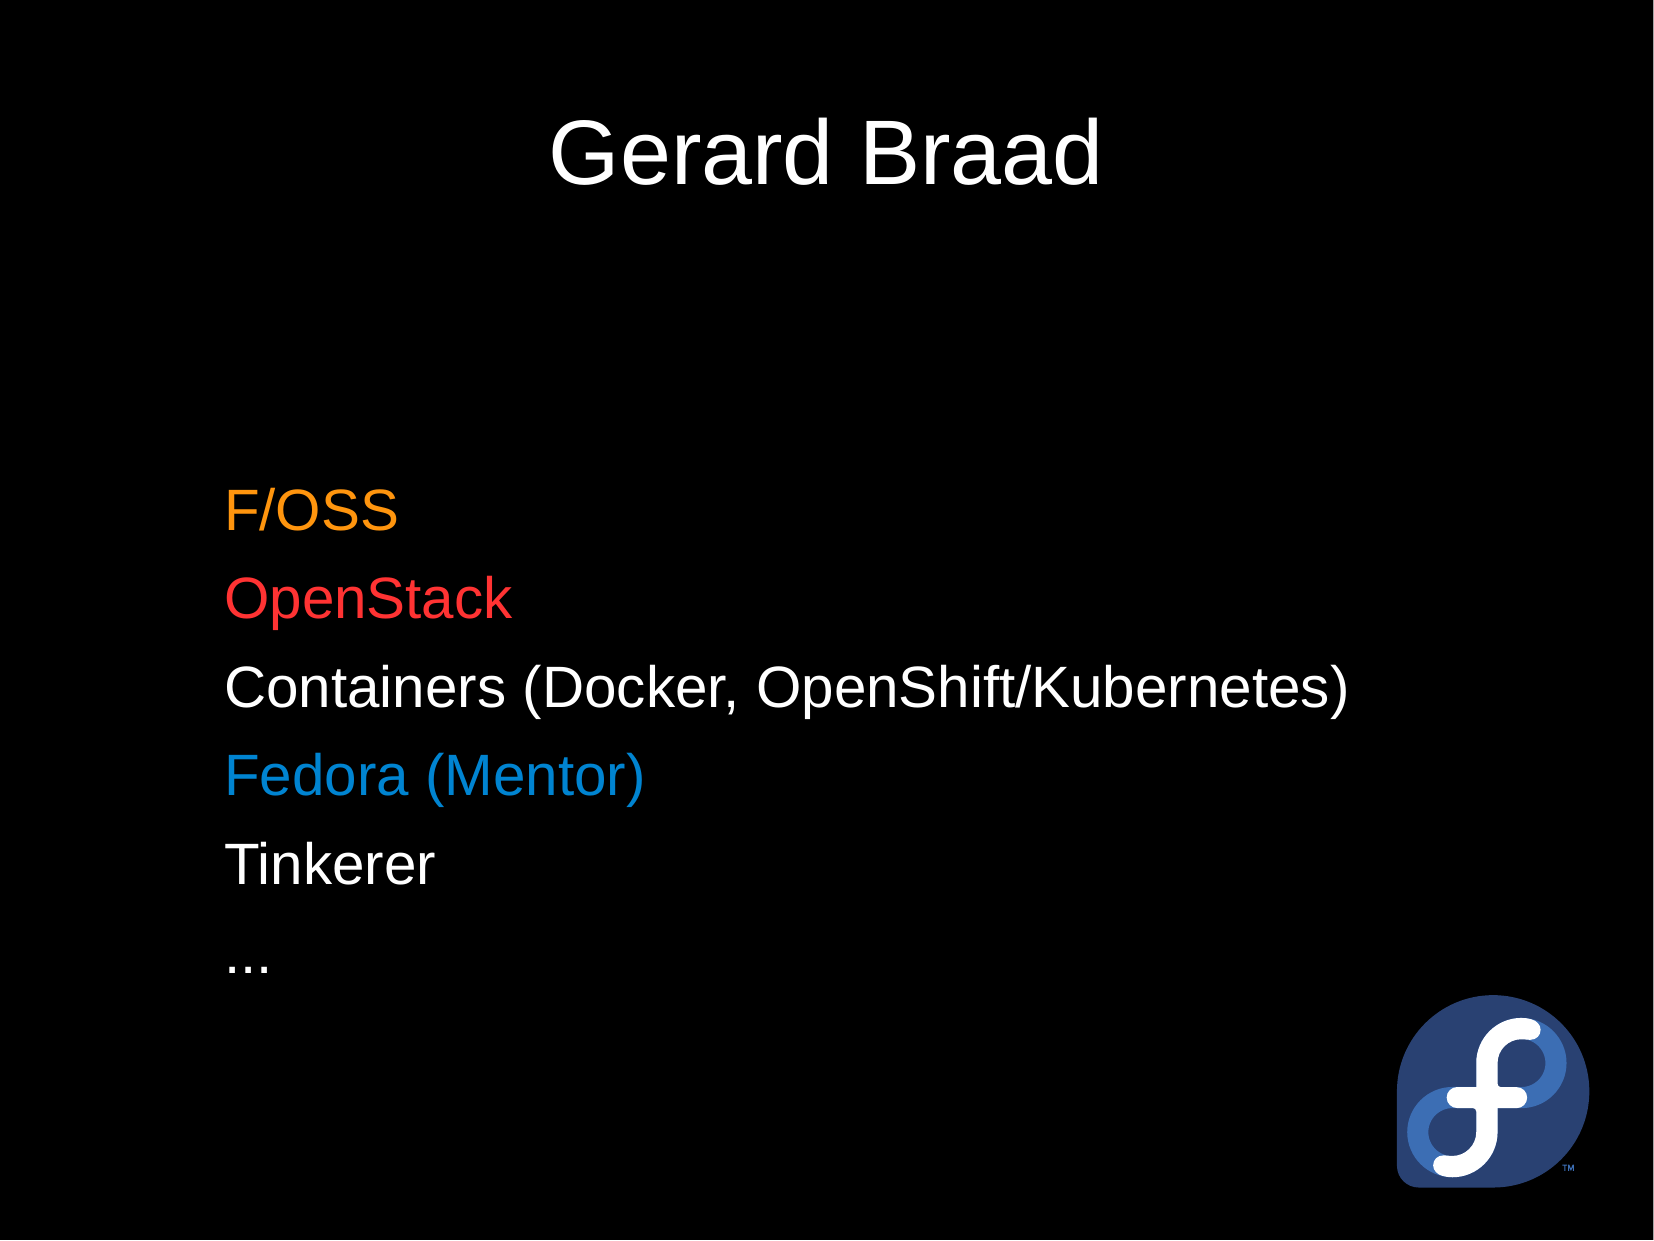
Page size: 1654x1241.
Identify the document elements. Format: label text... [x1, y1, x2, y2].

title Gerard Braad [82, 49, 1571, 257]
picture [1396, 994, 1591, 1189]
list F/OSS OpenStack Containers (Docker, OpenShift/Kubernetes) Fedora (Mentor) Tinkerer ... [82, 290, 1571, 1010]
